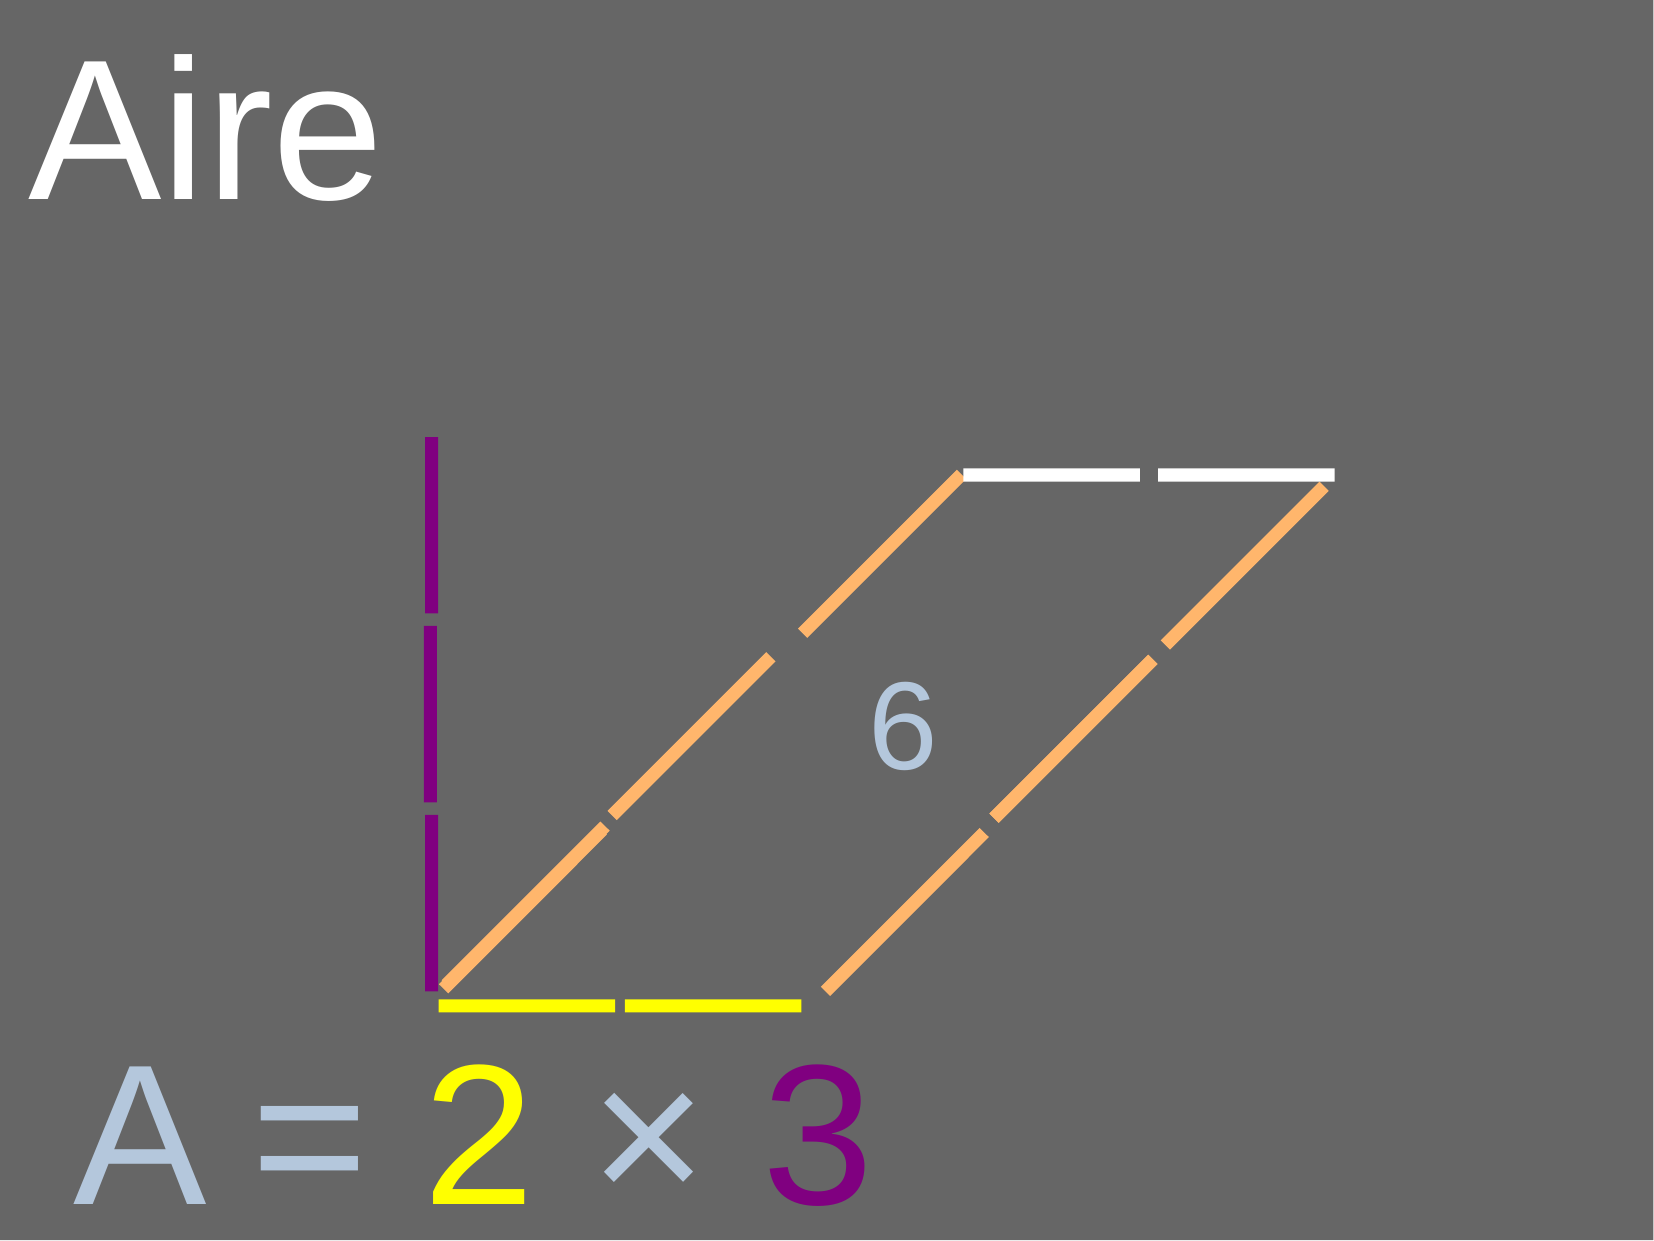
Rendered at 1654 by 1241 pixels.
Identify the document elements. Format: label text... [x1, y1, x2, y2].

text_box [0, 0, 1654, 1241]
title Aire [23, 0, 390, 260]
text_box 6 [853, 648, 910, 804]
text_box A = 2 × 3 [59, 1015, 1111, 1241]
